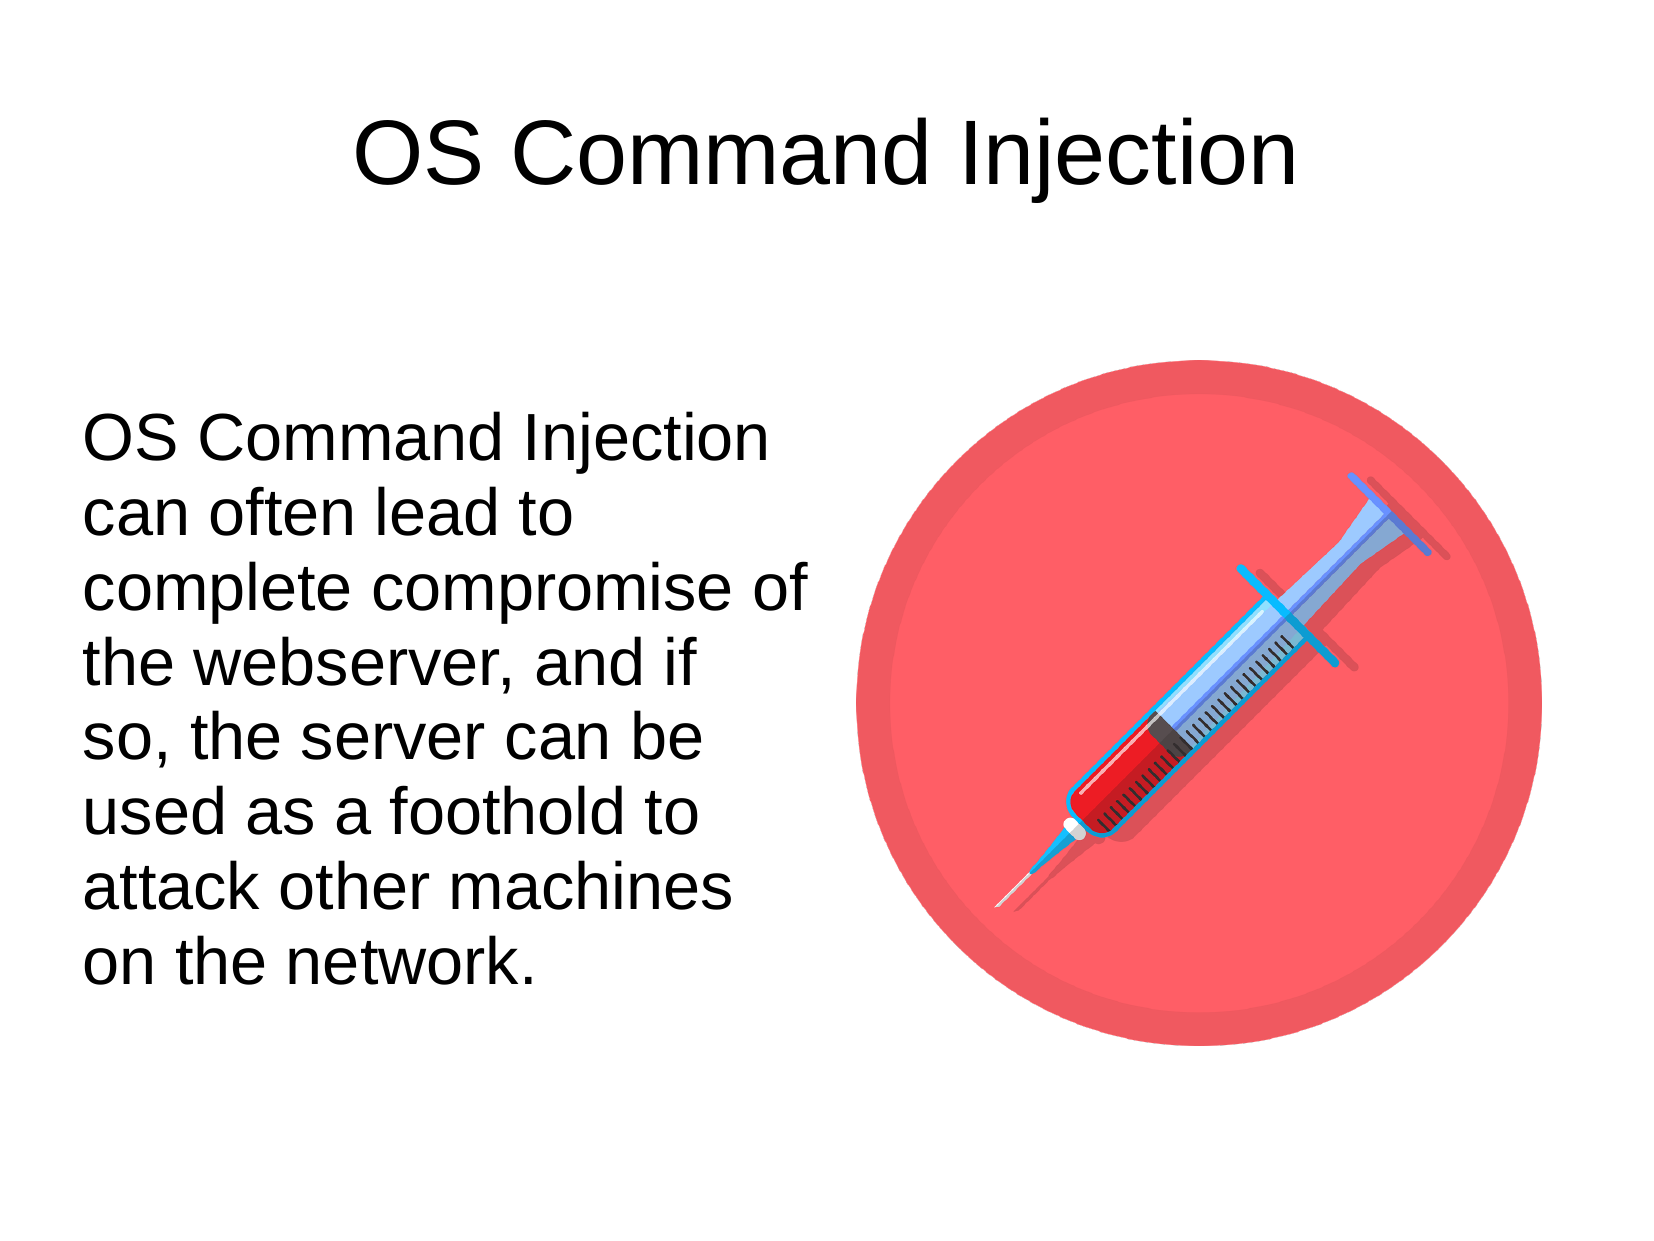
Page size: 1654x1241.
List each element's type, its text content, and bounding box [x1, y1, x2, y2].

picture [856, 360, 1542, 1046]
title OS Command Injection [82, 49, 1571, 257]
subtitle OS Command Injection can often lead to complete compromise of the webserver, and if so, the server can be used as a foothold to attack other machines on the network. [82, 290, 1571, 1109]
